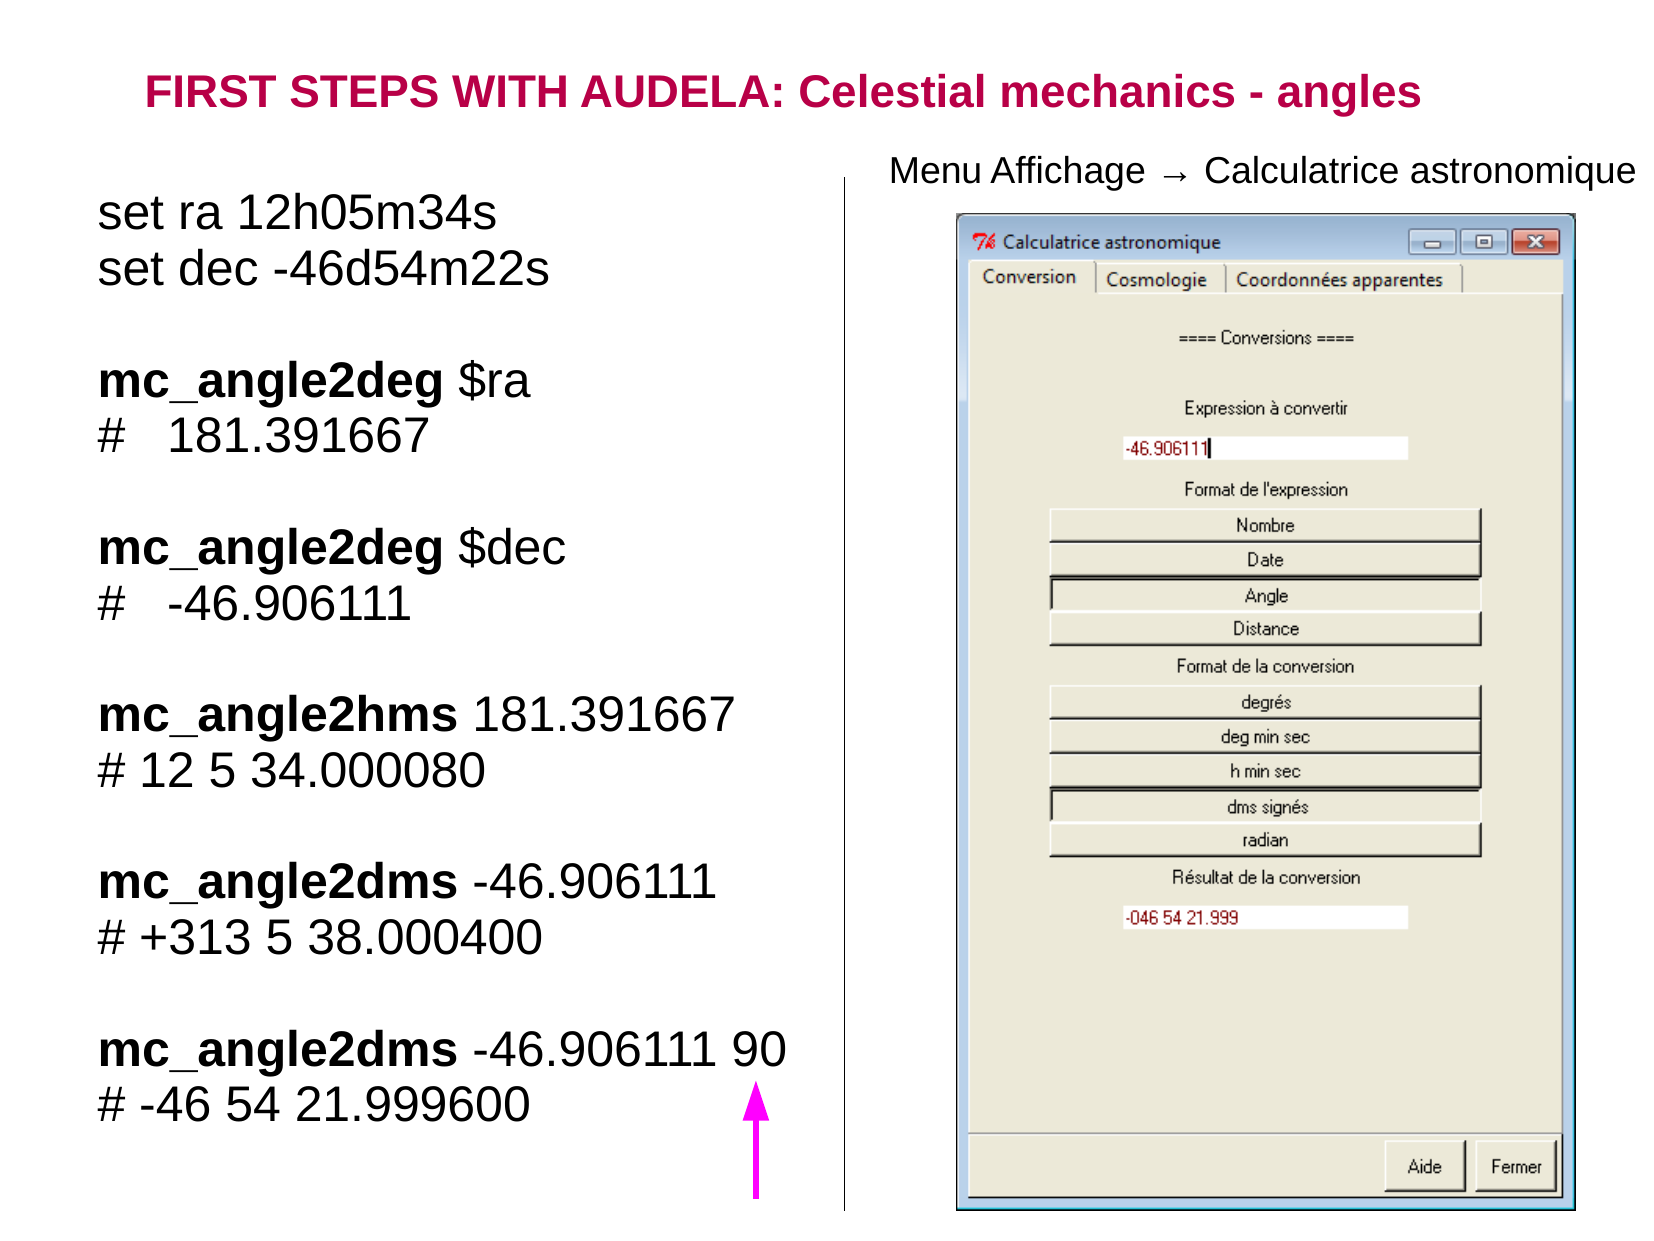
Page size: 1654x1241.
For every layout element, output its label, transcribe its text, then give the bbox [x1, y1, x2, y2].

text_box Menu Affichage → Calculatrice astronomique [874, 141, 1652, 199]
text_box FIRST STEPS WITH AUDELA: Celestial mechanics - angles [129, 59, 1439, 127]
picture [956, 213, 1576, 1211]
text_box set ra 12h05m34s set dec -46d54m22s mc_angle2deg $ra # 181.391667 mc_angle2deg $dec # -46.906111 mc_angle2hms 181.391667 # 12 5 34.000080 mc_angle2dms -46.906111 # +313 5 38.000400 mc_angle2dms -46.906111 90 # -46 54 21.999600 [82, 177, 803, 1203]
